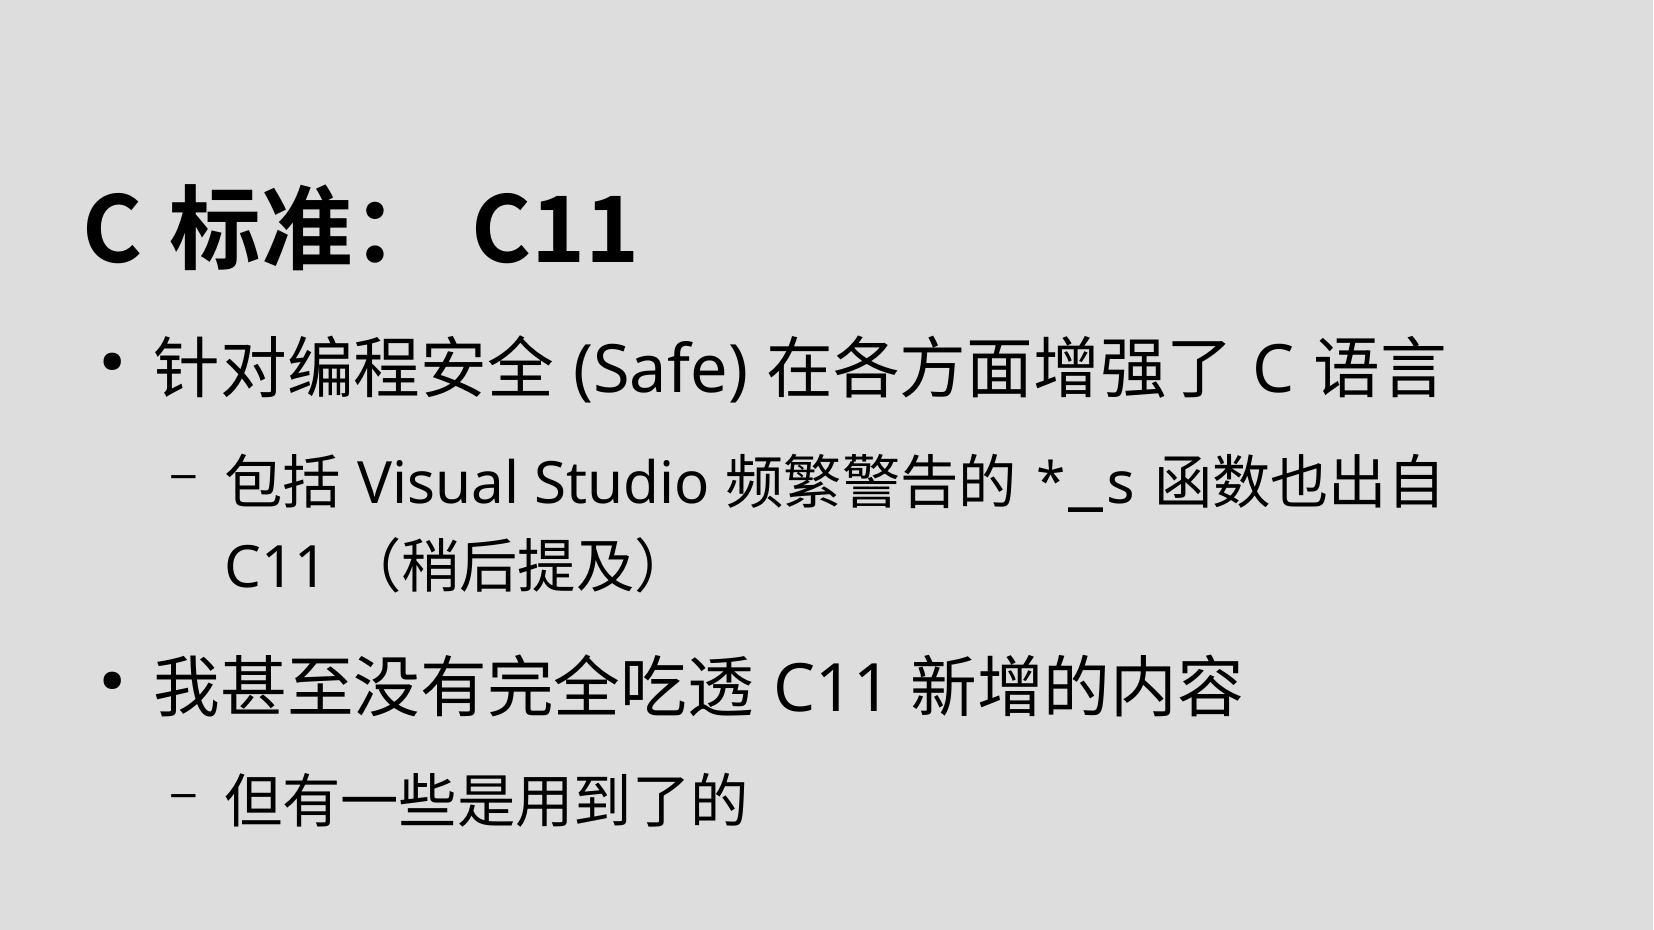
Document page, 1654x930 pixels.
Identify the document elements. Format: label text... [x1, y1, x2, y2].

title C标准：C11 [82, 144, 1571, 301]
list 针对编程安全(Safe)在各方面增强了C语言 包括Visual Studio频繁警告的*_s函数也出自C11（稍后提及） 我甚至没有完全吃透C11新增的内容 但有一些是用到了的 [82, 315, 1571, 855]
